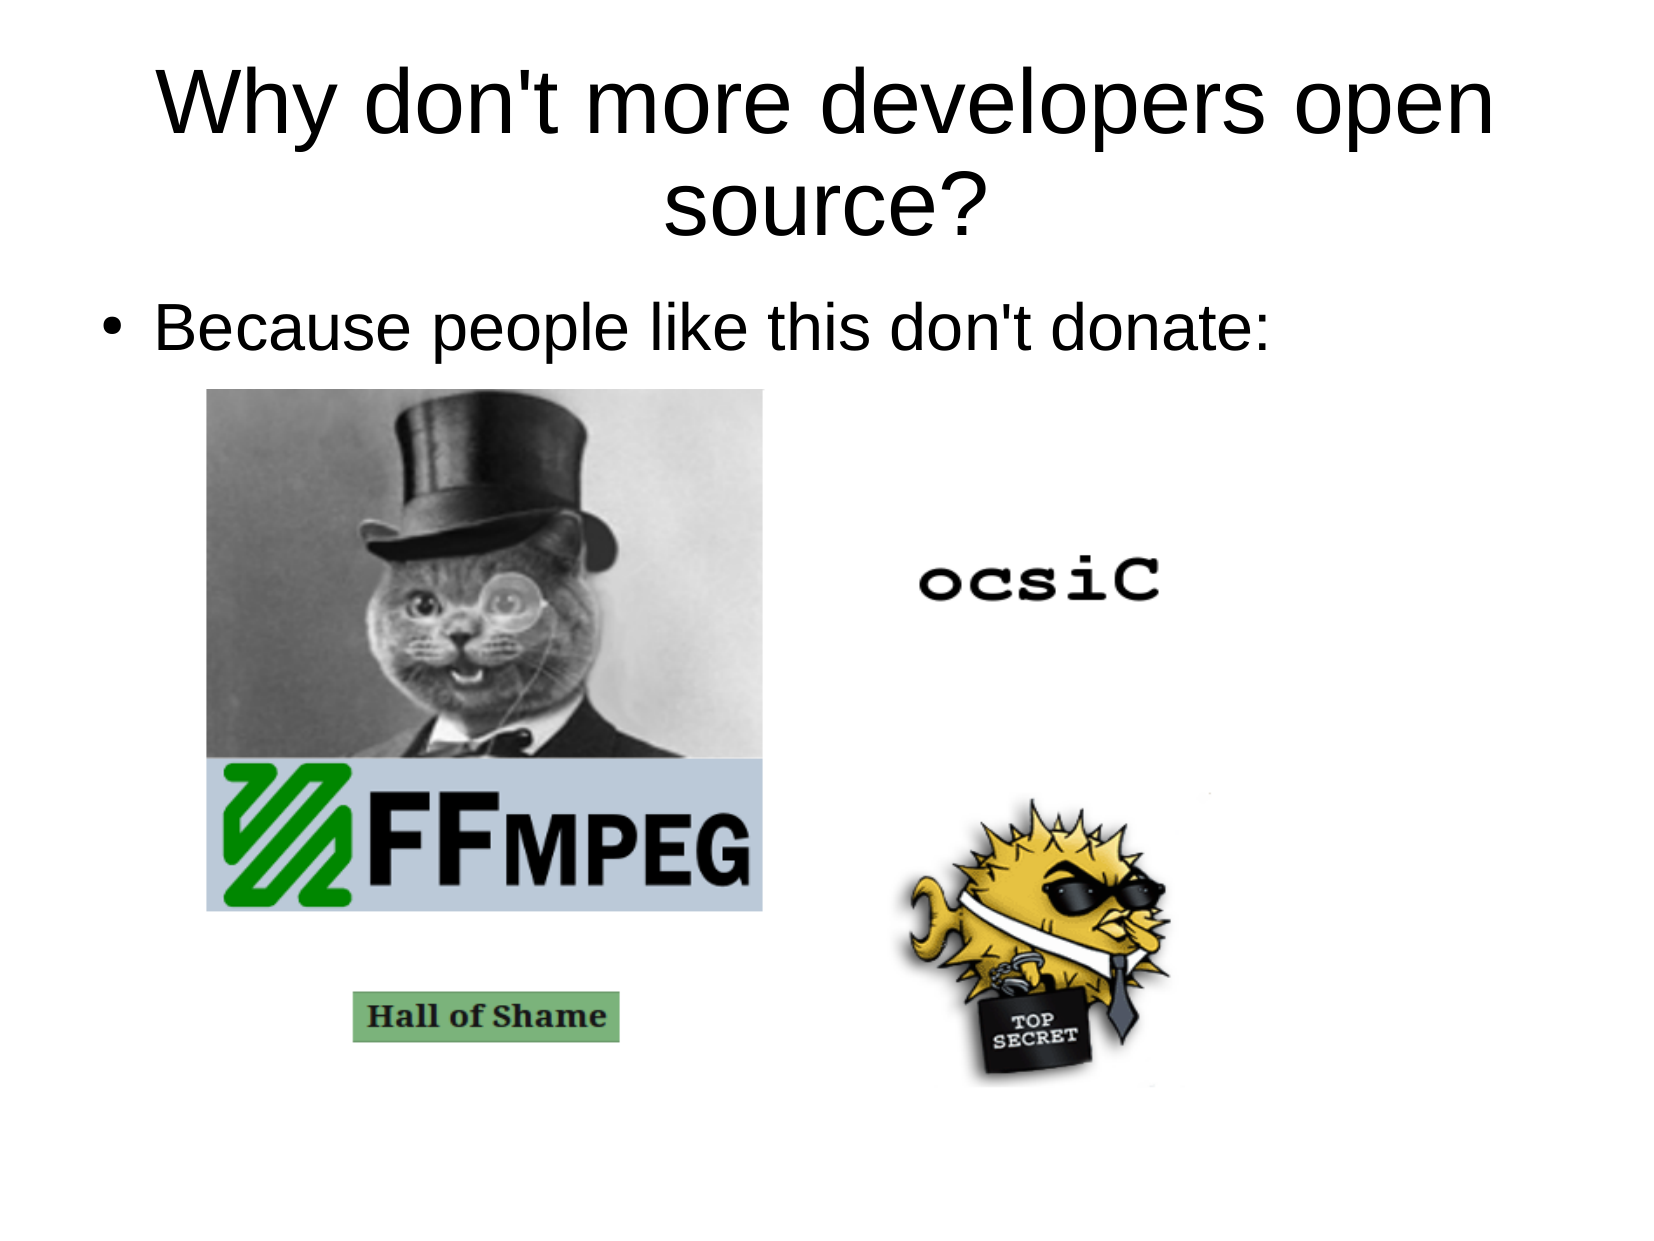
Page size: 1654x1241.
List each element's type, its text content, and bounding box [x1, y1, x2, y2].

picture [205, 389, 1321, 1129]
list Because people like this don't donate: [82, 290, 1538, 1010]
title Why don't more developers open source? [82, 49, 1571, 257]
